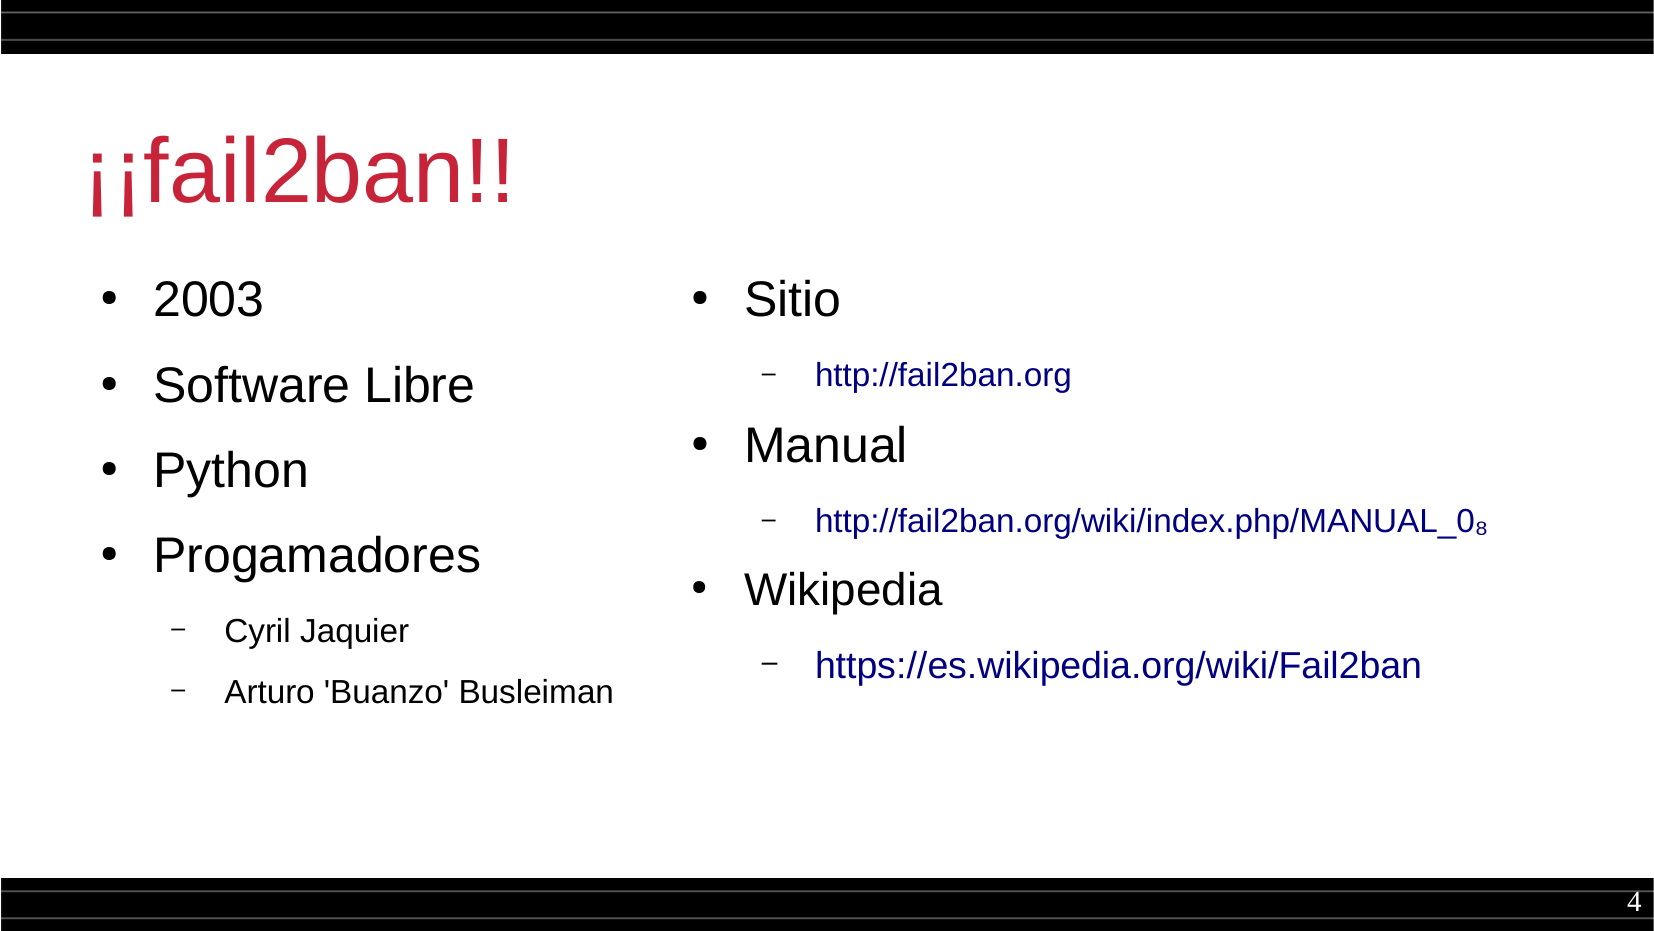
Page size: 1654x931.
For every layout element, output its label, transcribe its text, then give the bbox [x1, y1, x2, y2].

picture [1, 878, 1654, 931]
list 2003 Software Libre Python Progamadores Cyril Jaquier Arturo 'Buanzo' Busleiman [82, 271, 673, 758]
title ¡¡fail2ban!! [82, 92, 1571, 249]
list Sitio http://fail2ban.org Manual http://fail2ban.org/wiki/index.php/MANUAL_0₈ Wikipedia https://es.wikipedia.org/wiki/Fail2ban [673, 271, 1583, 758]
picture [1, 0, 1654, 54]
